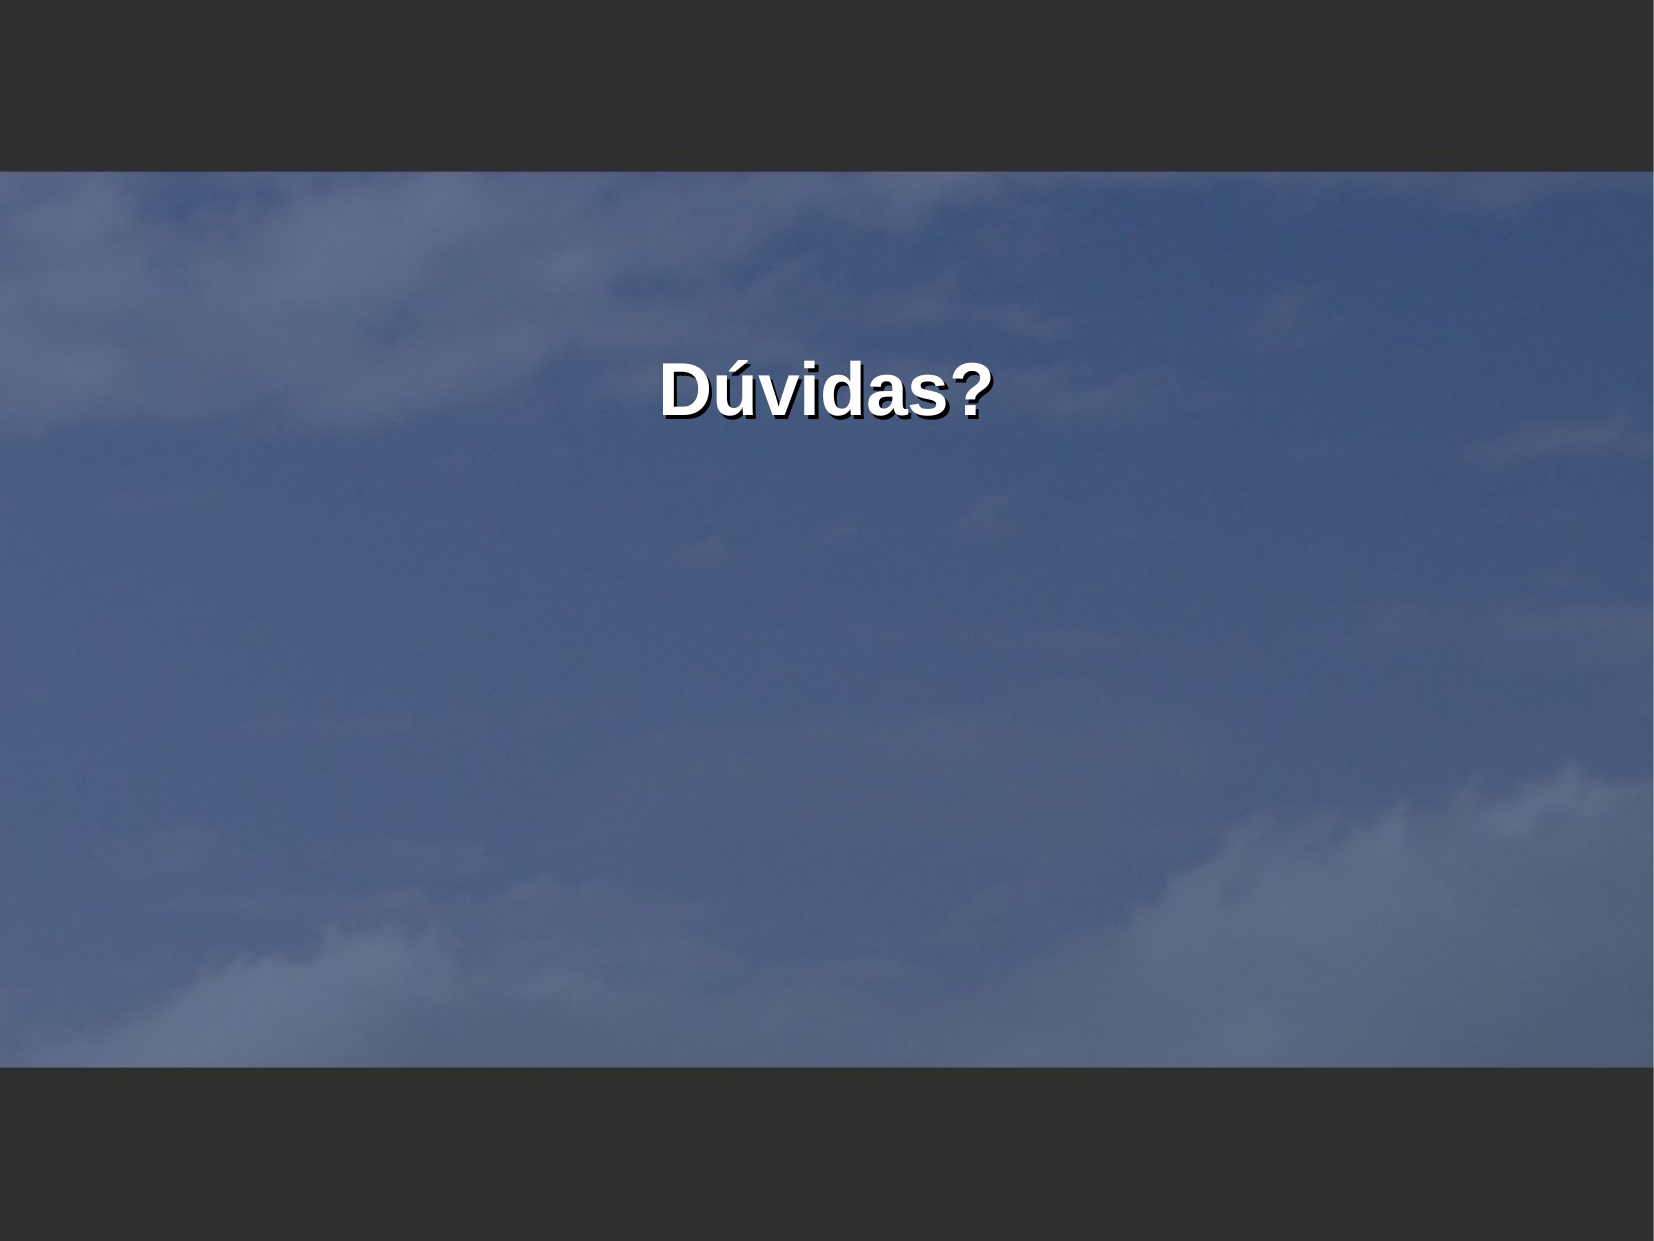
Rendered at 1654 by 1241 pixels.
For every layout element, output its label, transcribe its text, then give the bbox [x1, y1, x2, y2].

picture [0, 0, 1654, 1241]
title Dúvidas? [88, 308, 1565, 471]
